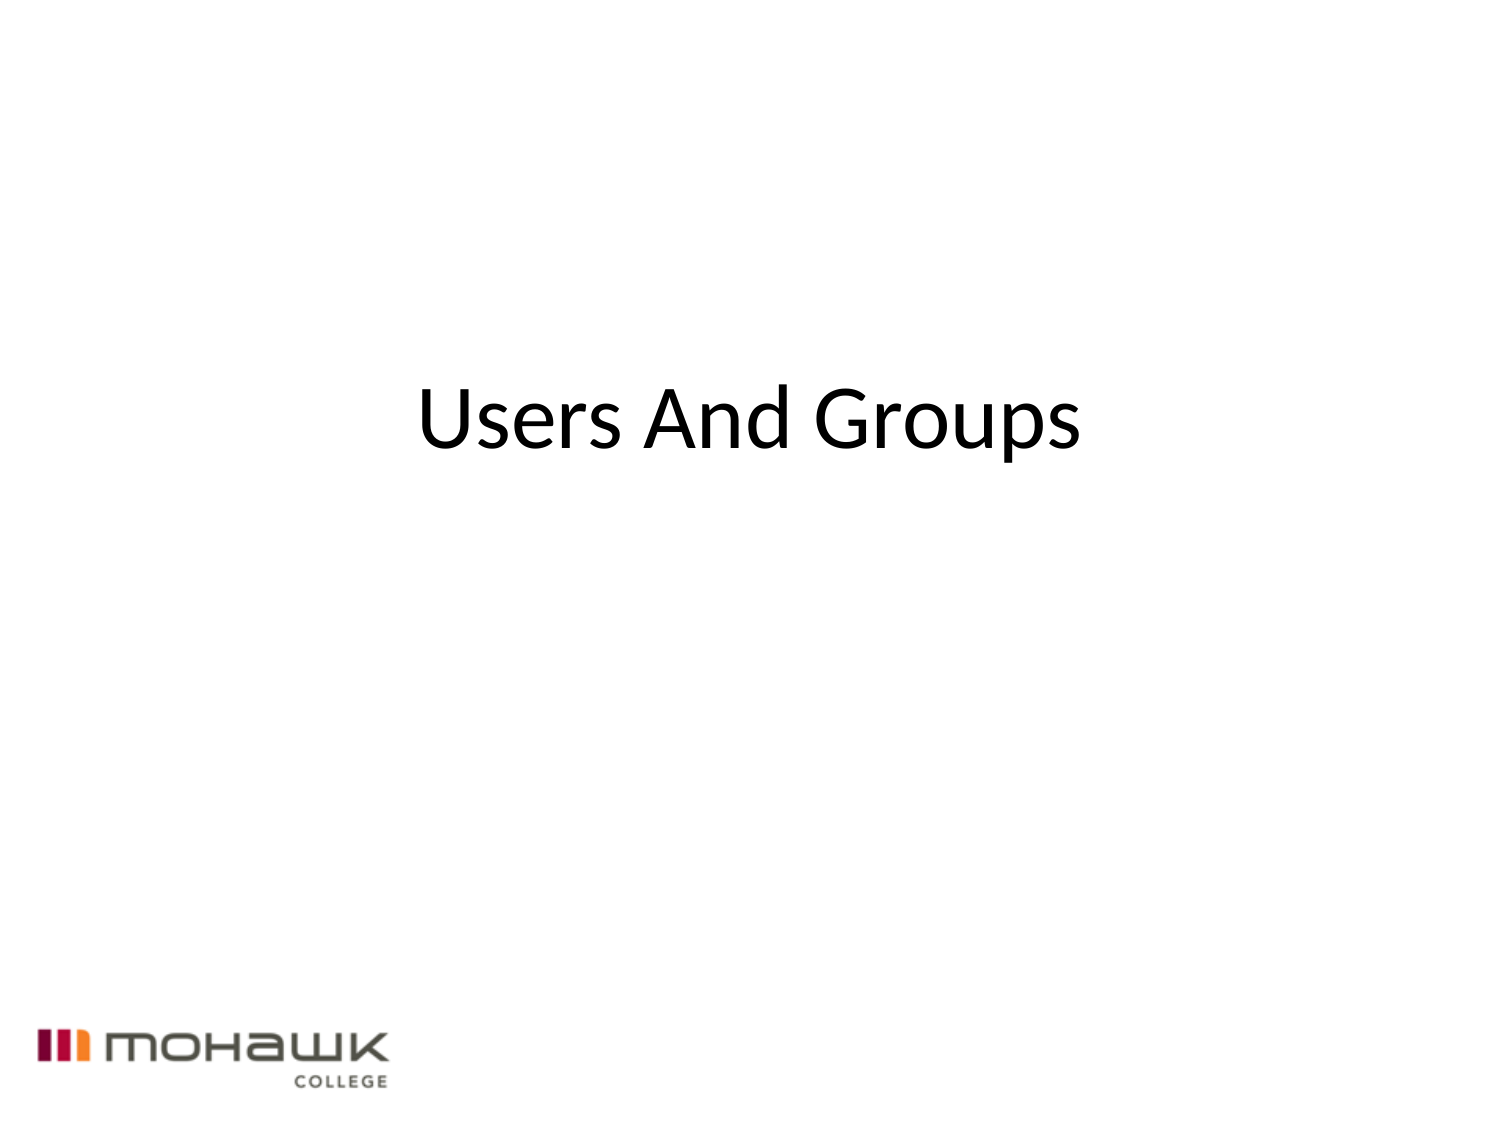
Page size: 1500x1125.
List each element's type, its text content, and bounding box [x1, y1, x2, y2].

picture [5, 1000, 422, 1118]
title Users And Groups [112, 349, 1388, 591]
